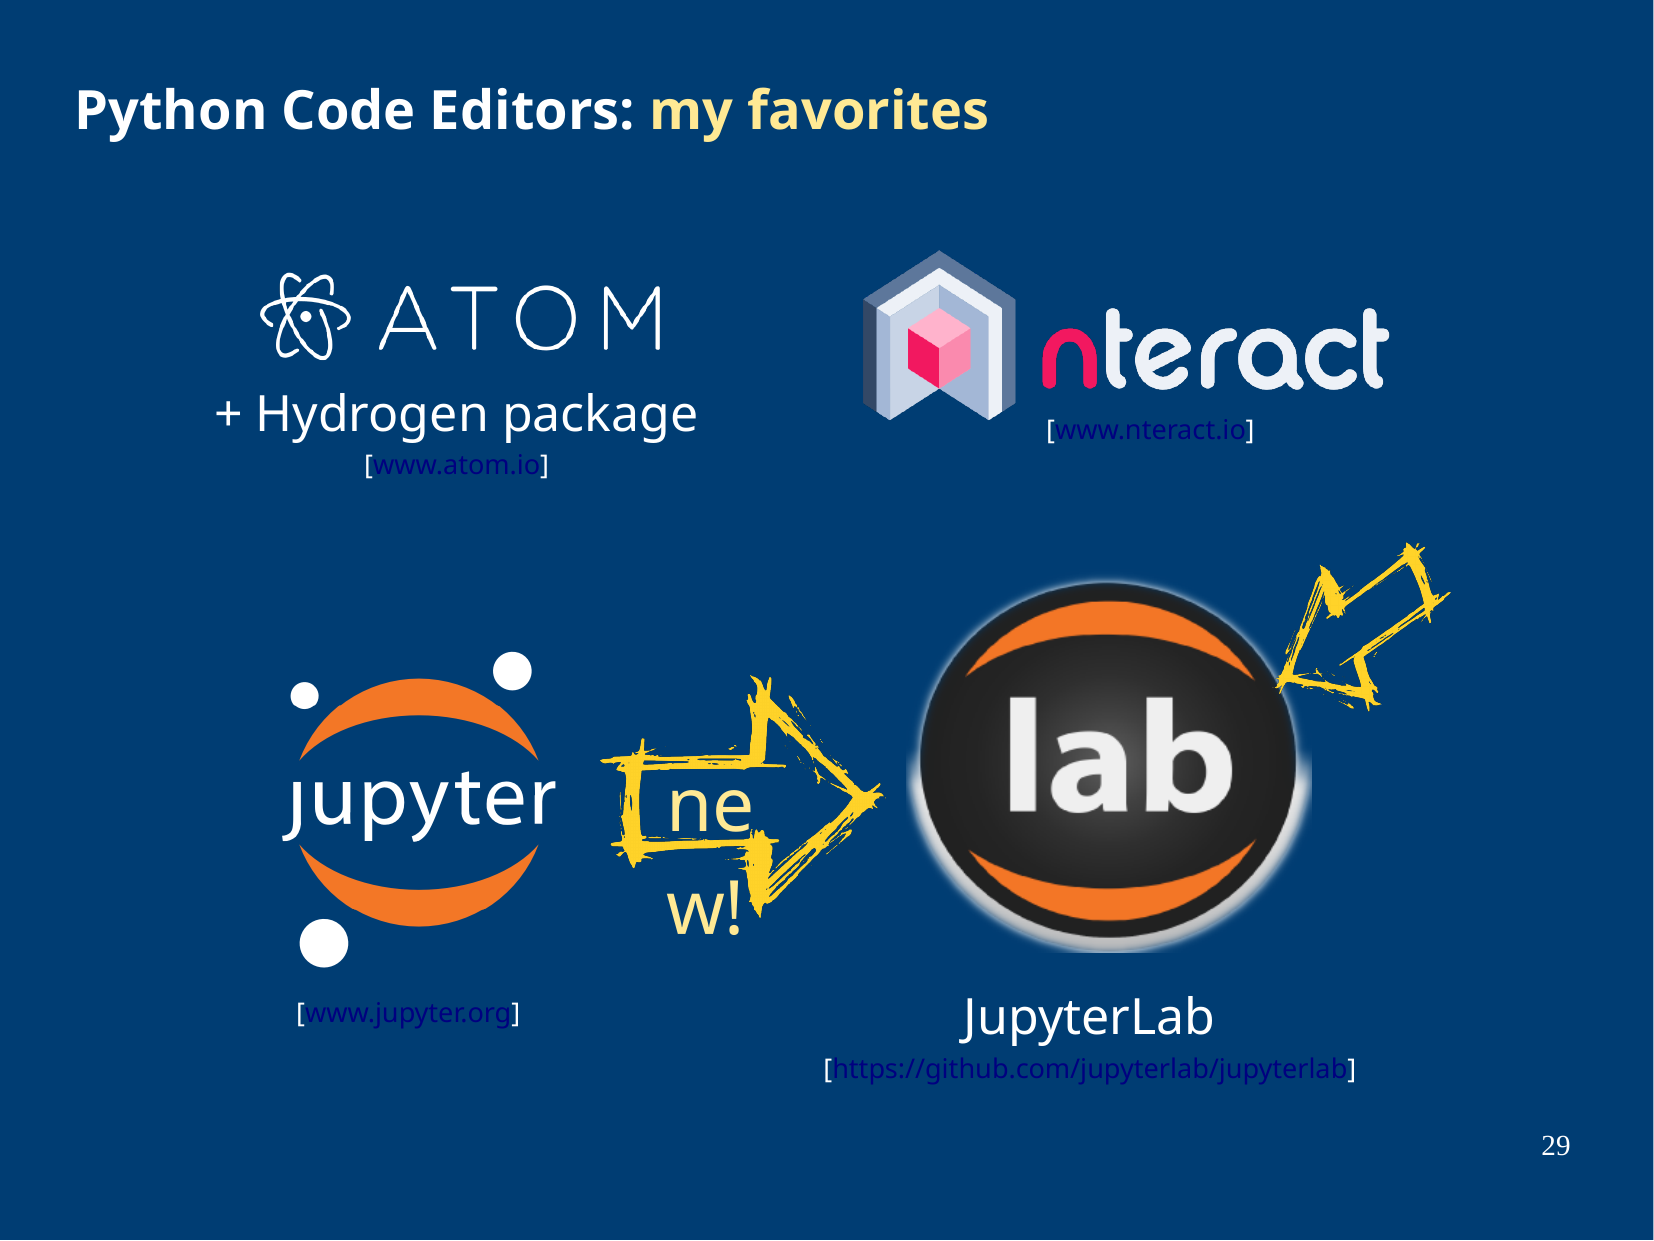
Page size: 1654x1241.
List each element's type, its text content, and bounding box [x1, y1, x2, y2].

text_box Python Code Editors: my favorites [60, 64, 1575, 165]
picture [600, 675, 886, 918]
text_box [www.jupyter.org] [281, 986, 625, 1046]
text_box JupyterLab [https://github.com/jupyterlab/jupyterlab] [808, 973, 1634, 1109]
picture [906, 499, 1470, 953]
picture [260, 272, 660, 361]
text_box [www.nteract.io] [1031, 403, 1357, 479]
picture [245, 637, 591, 979]
picture [862, 250, 1390, 421]
text_box + Hydrogen package [www.atom.io] [199, 370, 955, 502]
